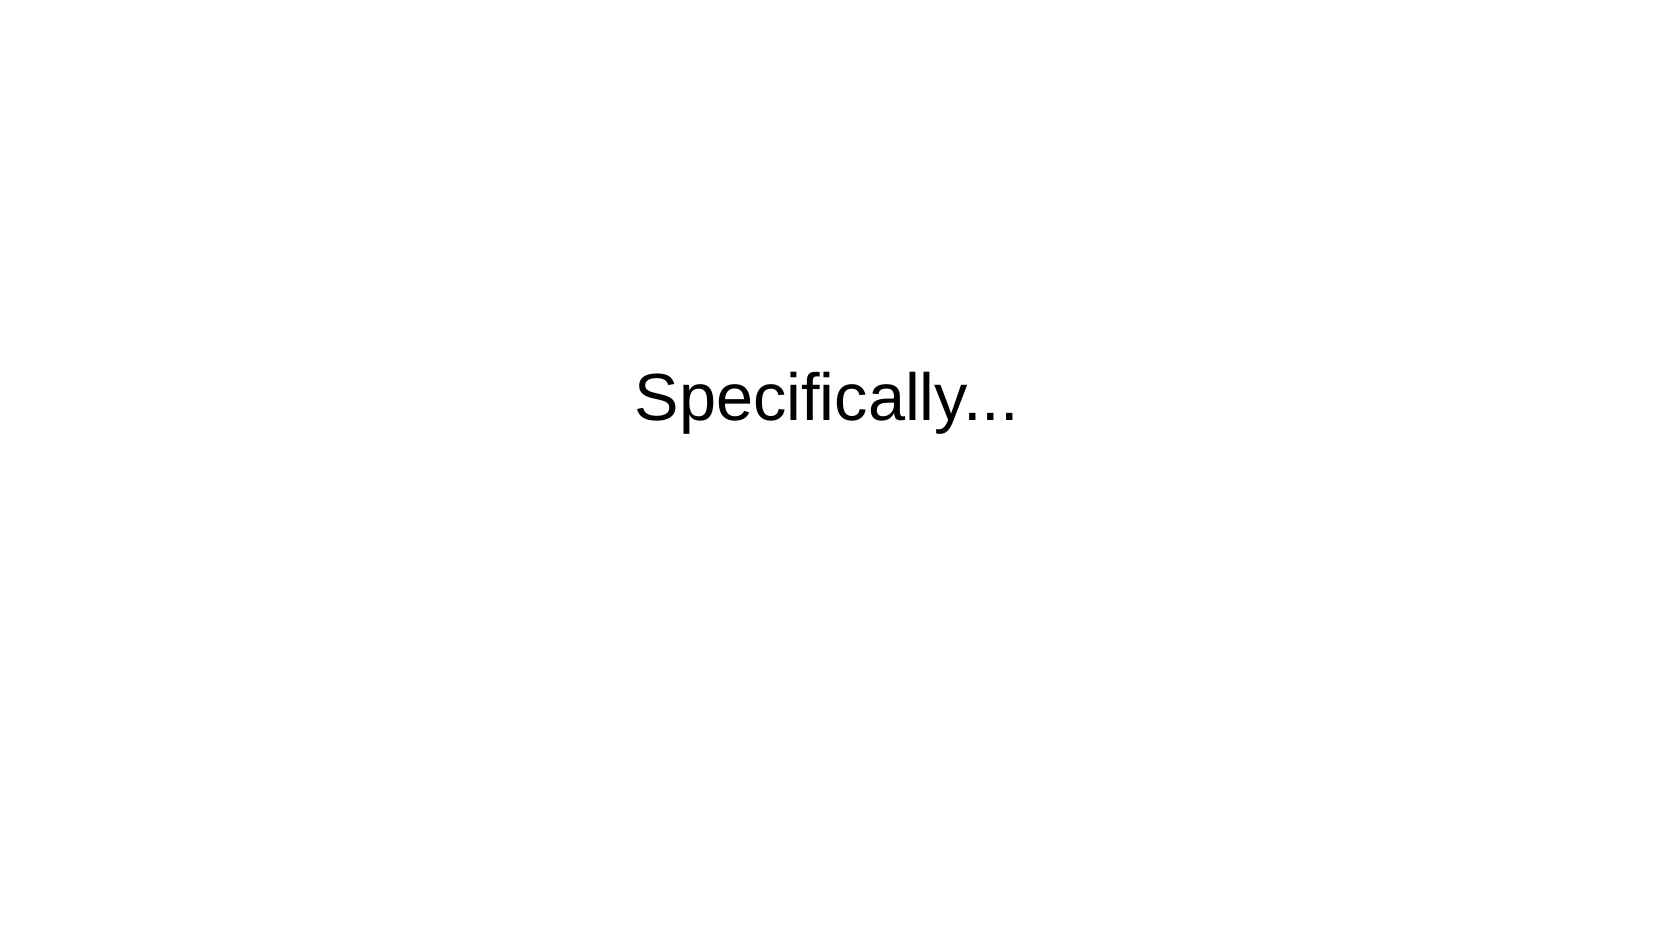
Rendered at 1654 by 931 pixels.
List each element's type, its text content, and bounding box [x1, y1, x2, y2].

subtitle Specifically... [82, 37, 1571, 758]
